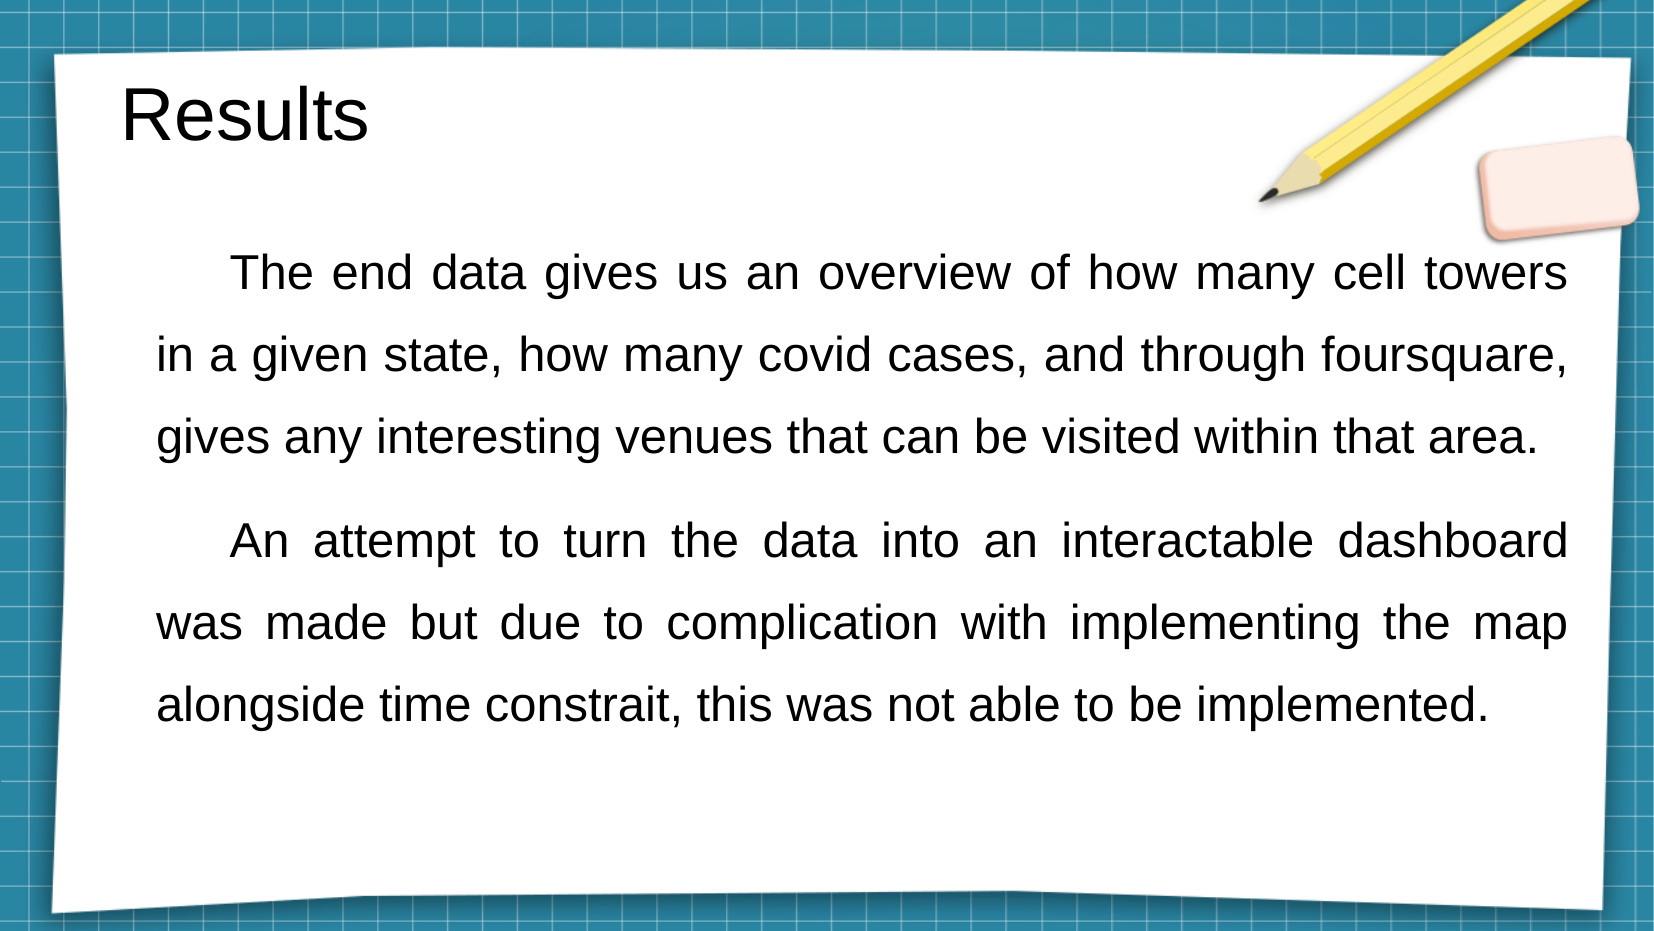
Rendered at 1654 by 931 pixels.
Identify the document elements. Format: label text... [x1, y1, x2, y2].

title Results [82, 37, 1571, 193]
picture [0, 0, 1654, 931]
list The end data gives us an overview of how many cell towers in a given state, how many covid cases, and through foursquare, gives any interesting venues that can be visited within that area. An attempt to turn the data into an interactable dashboard was made but due to complication with implementing the map alongside time constrait, this was not able to be implemented. [82, 217, 1571, 758]
